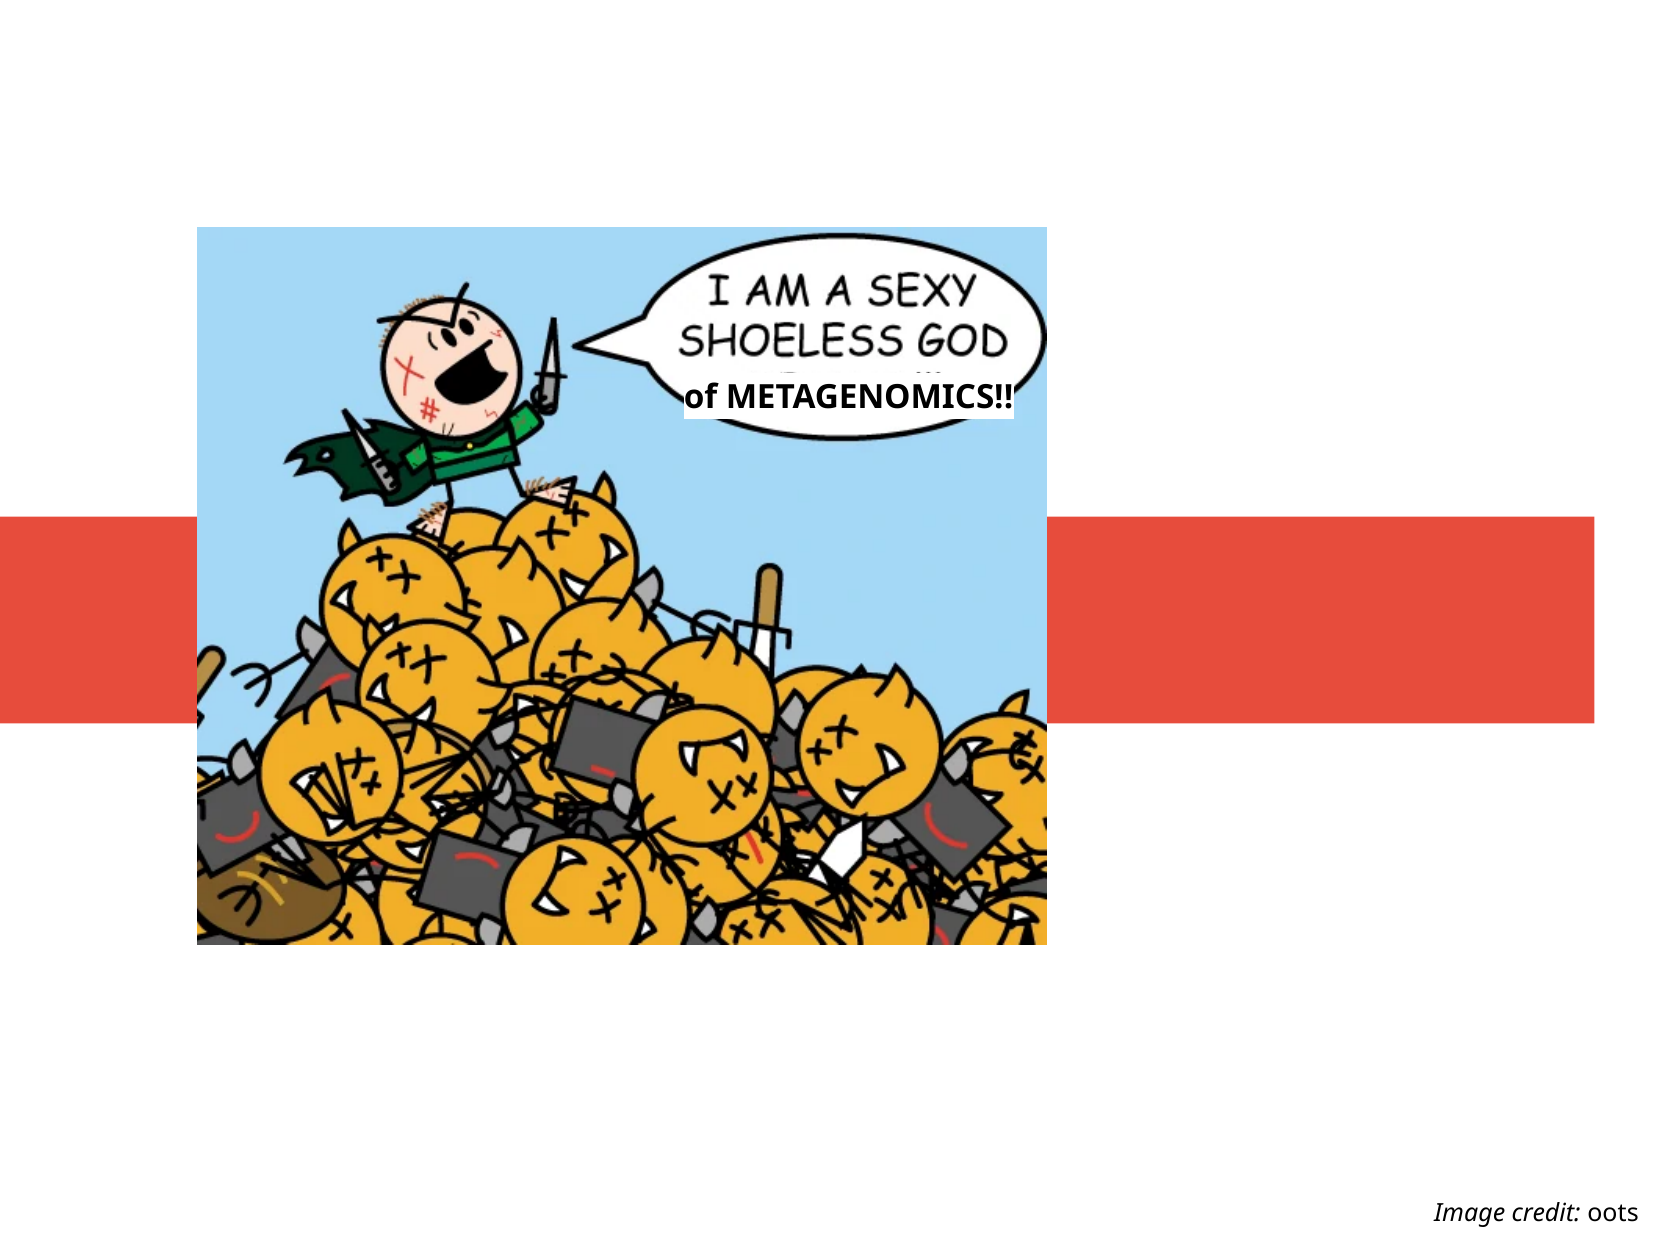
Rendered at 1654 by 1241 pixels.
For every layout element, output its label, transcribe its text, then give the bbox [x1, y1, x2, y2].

text_box of METAGENOMICS!! [669, 365, 1054, 454]
picture [197, 227, 1047, 946]
text_box Image credit: oots [1419, 1187, 1654, 1236]
